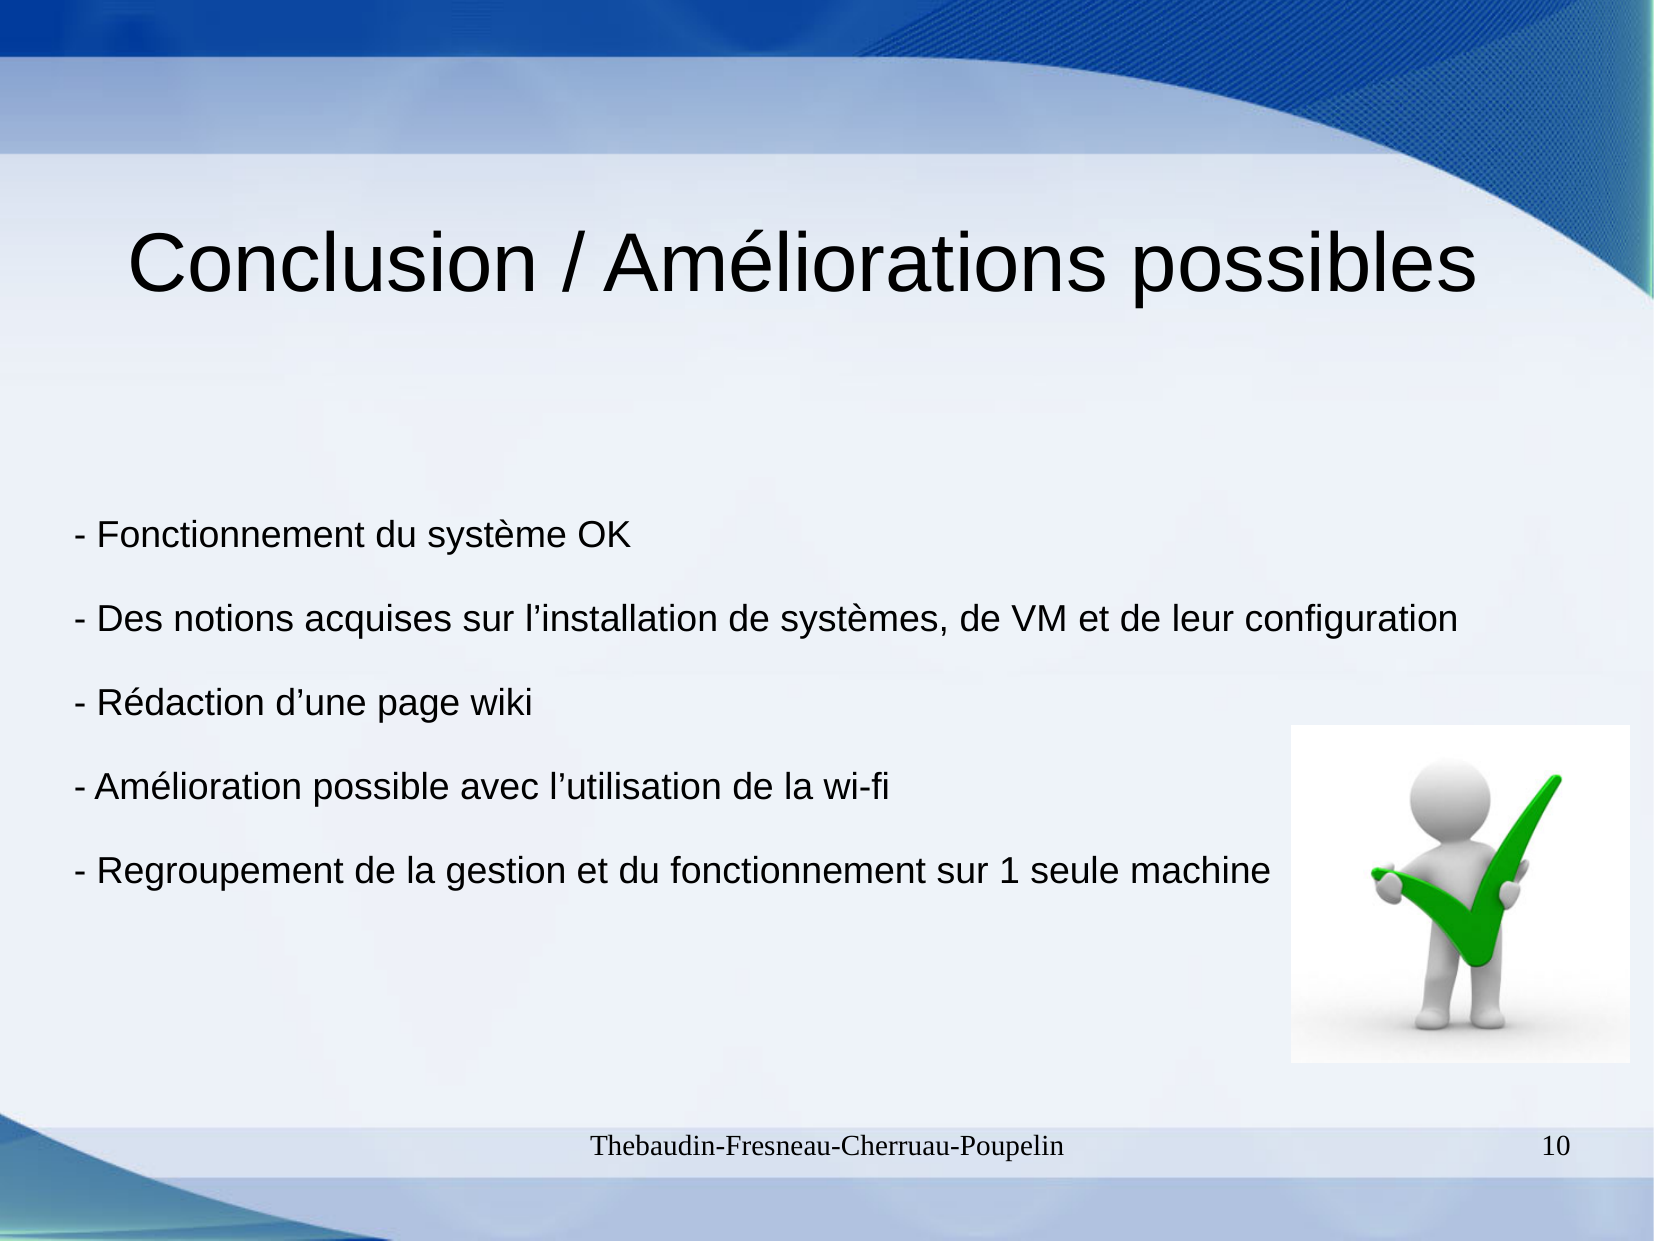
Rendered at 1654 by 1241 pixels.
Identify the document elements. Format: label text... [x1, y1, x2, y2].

picture [0, 0, 1654, 1241]
title Conclusion / Améliorations possibles [59, 159, 1548, 367]
text_box - Fonctionnement du système OK - Des notions acquises sur l’installation de systèmes, de VM et de leur configuration - Rédaction d’une page wiki - Amélioration possible avec l’utilisation de la wi-fi - Regroupement de la gestion et du fonctionnement sur 1 seule machine [59, 506, 1475, 899]
